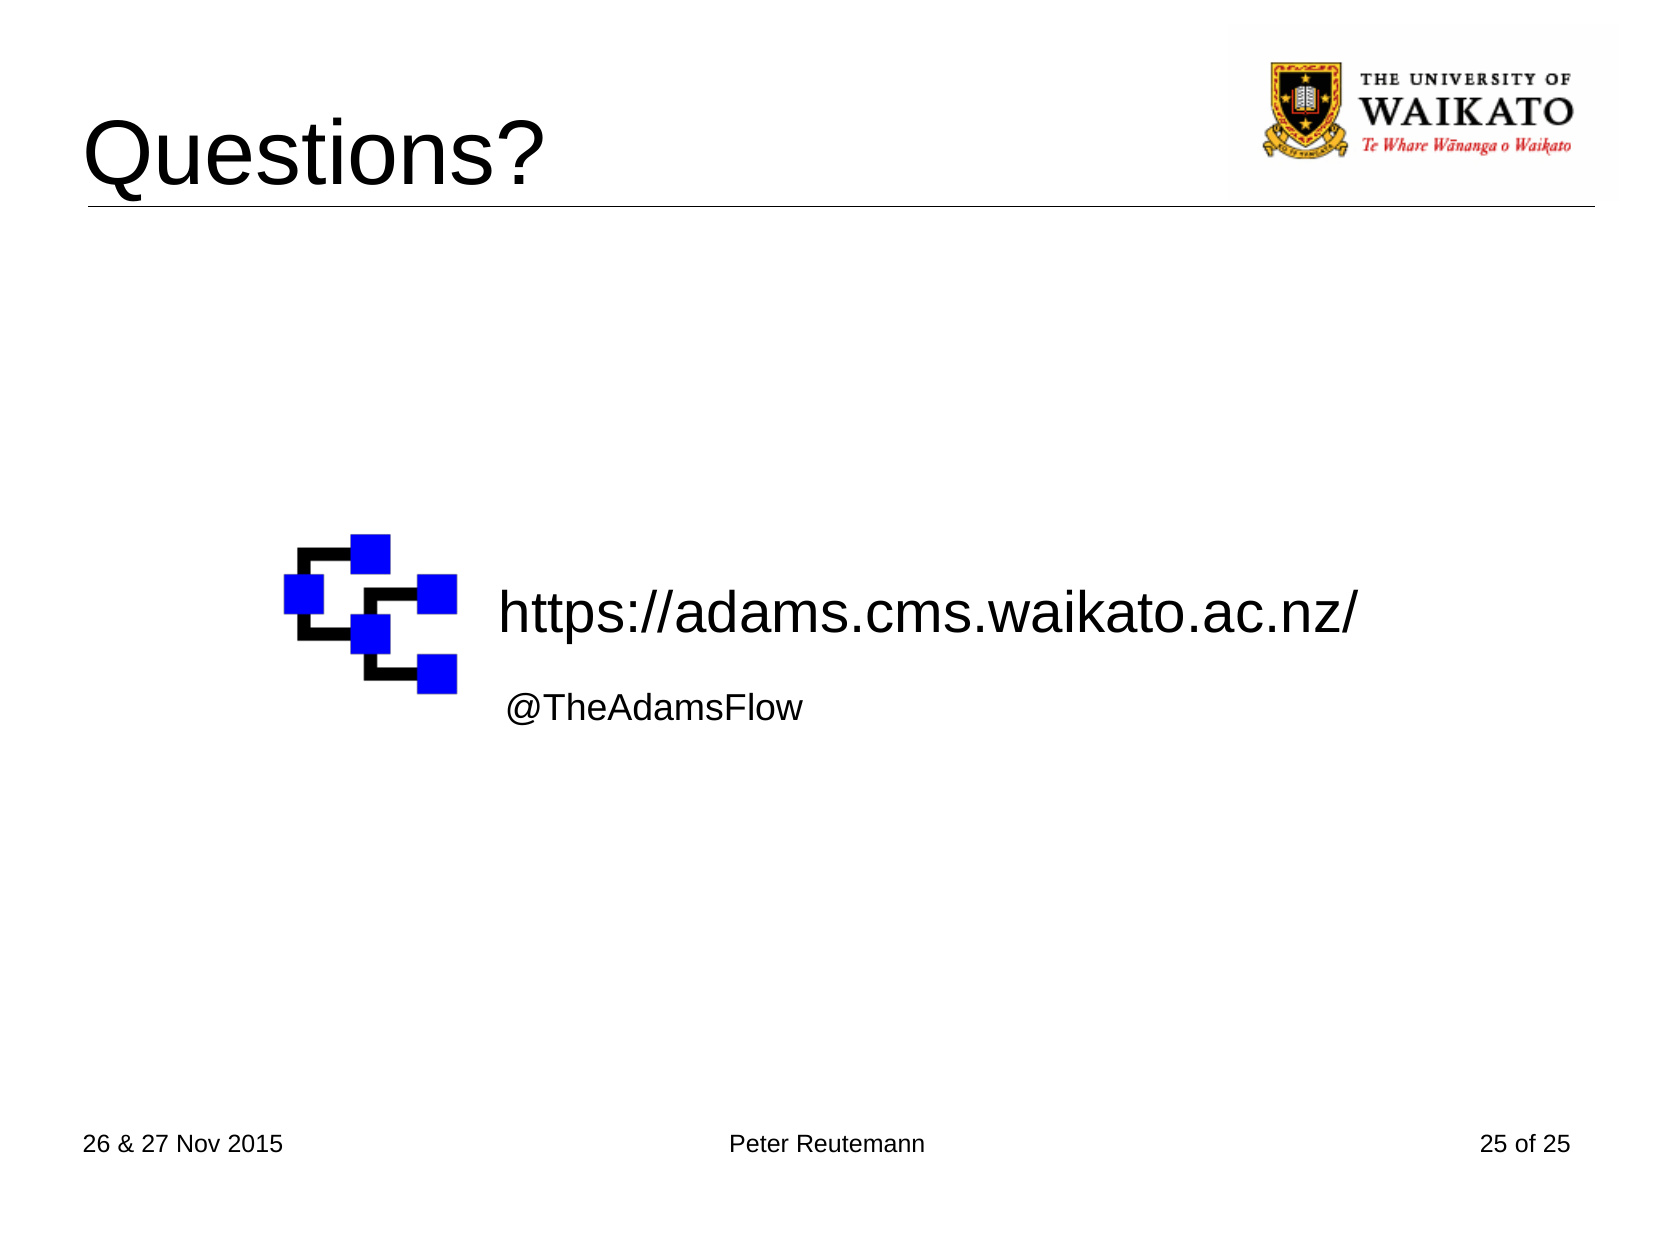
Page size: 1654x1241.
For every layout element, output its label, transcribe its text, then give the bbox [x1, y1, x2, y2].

text_box @TheAdamsFlow [490, 679, 1140, 736]
picture [271, 508, 484, 721]
title Questions? [82, 49, 1571, 257]
picture [1228, 24, 1619, 201]
text_box https://adams.cms.waikato.ac.nz/ [484, 572, 1418, 653]
